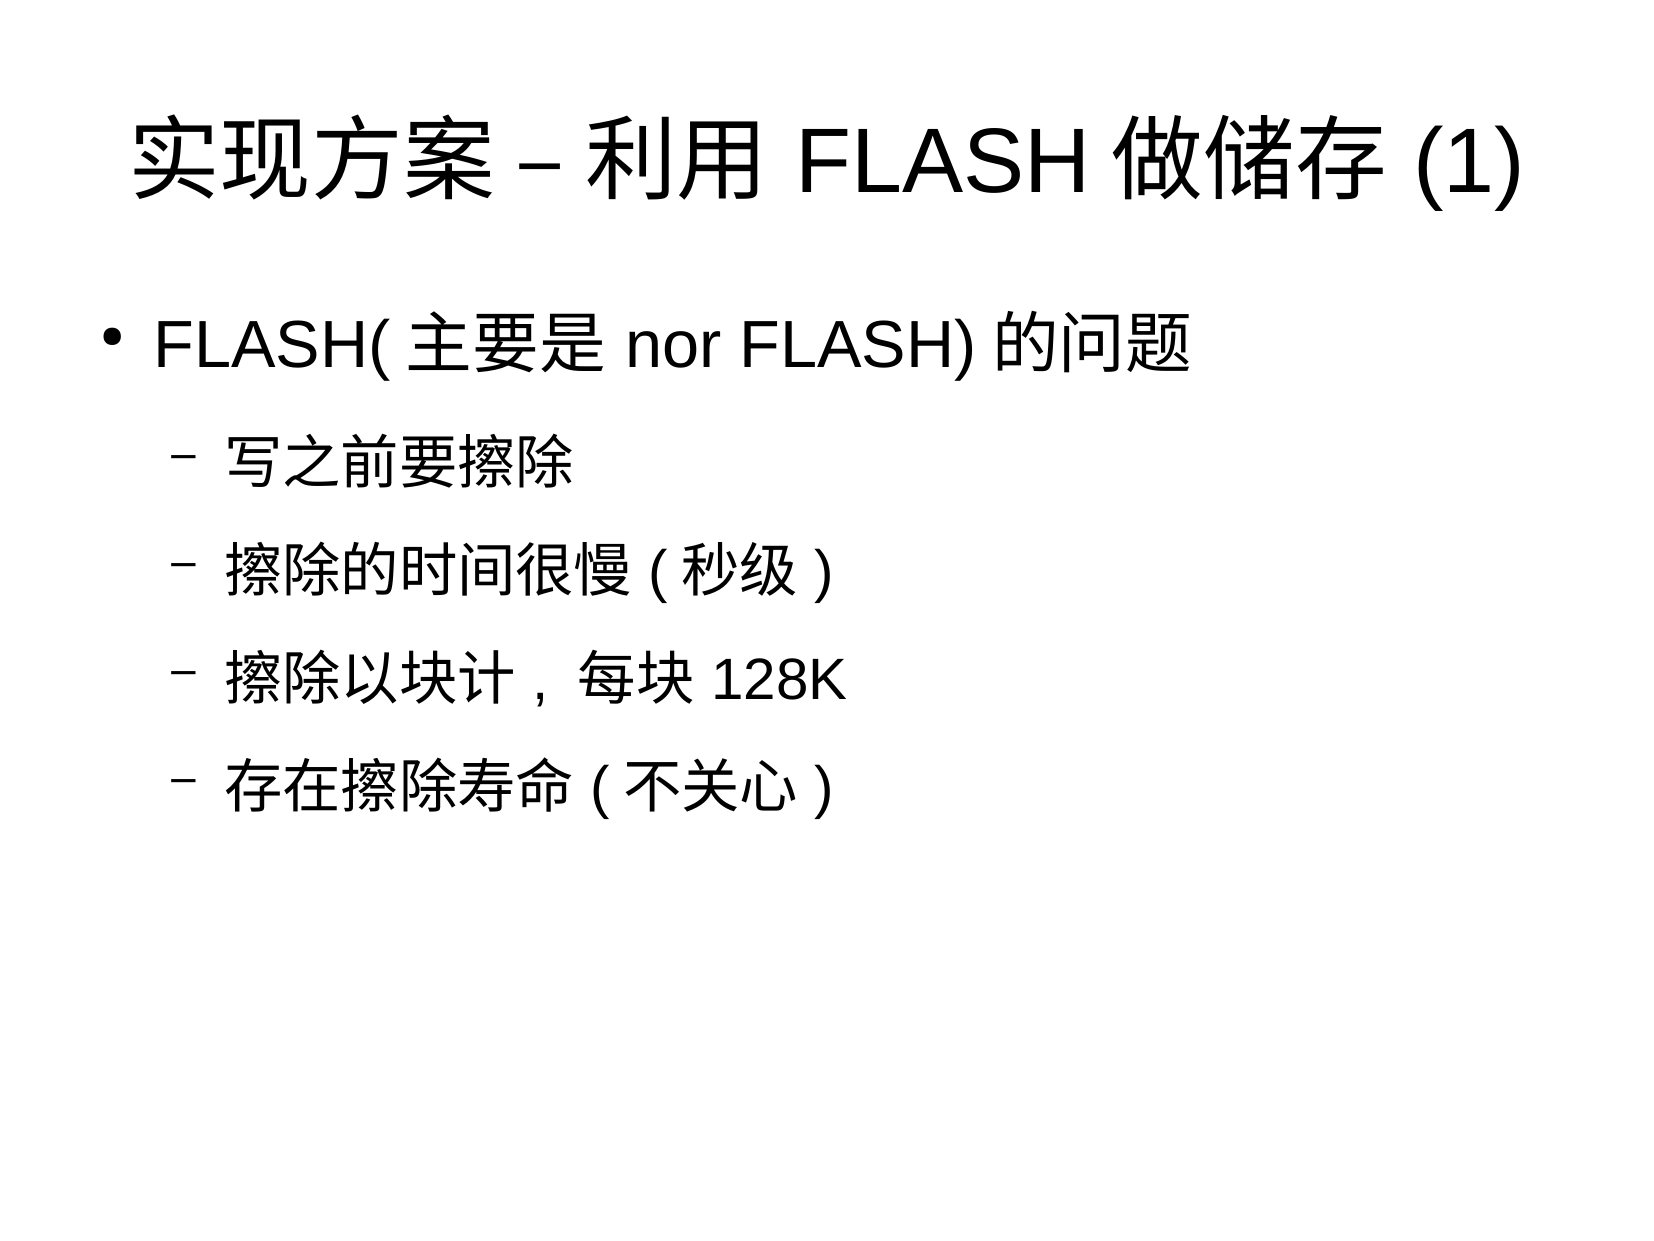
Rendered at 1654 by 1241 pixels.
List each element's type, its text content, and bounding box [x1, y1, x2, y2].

title 实现方案 – 利用FLASH做储存(1) [82, 49, 1571, 257]
list FLASH(主要是nor FLASH)的问题 写之前要擦除 擦除的时间很慢(秒级) 擦除以块计, 每块128K 存在擦除寿命(不关心) [82, 290, 1571, 1010]
